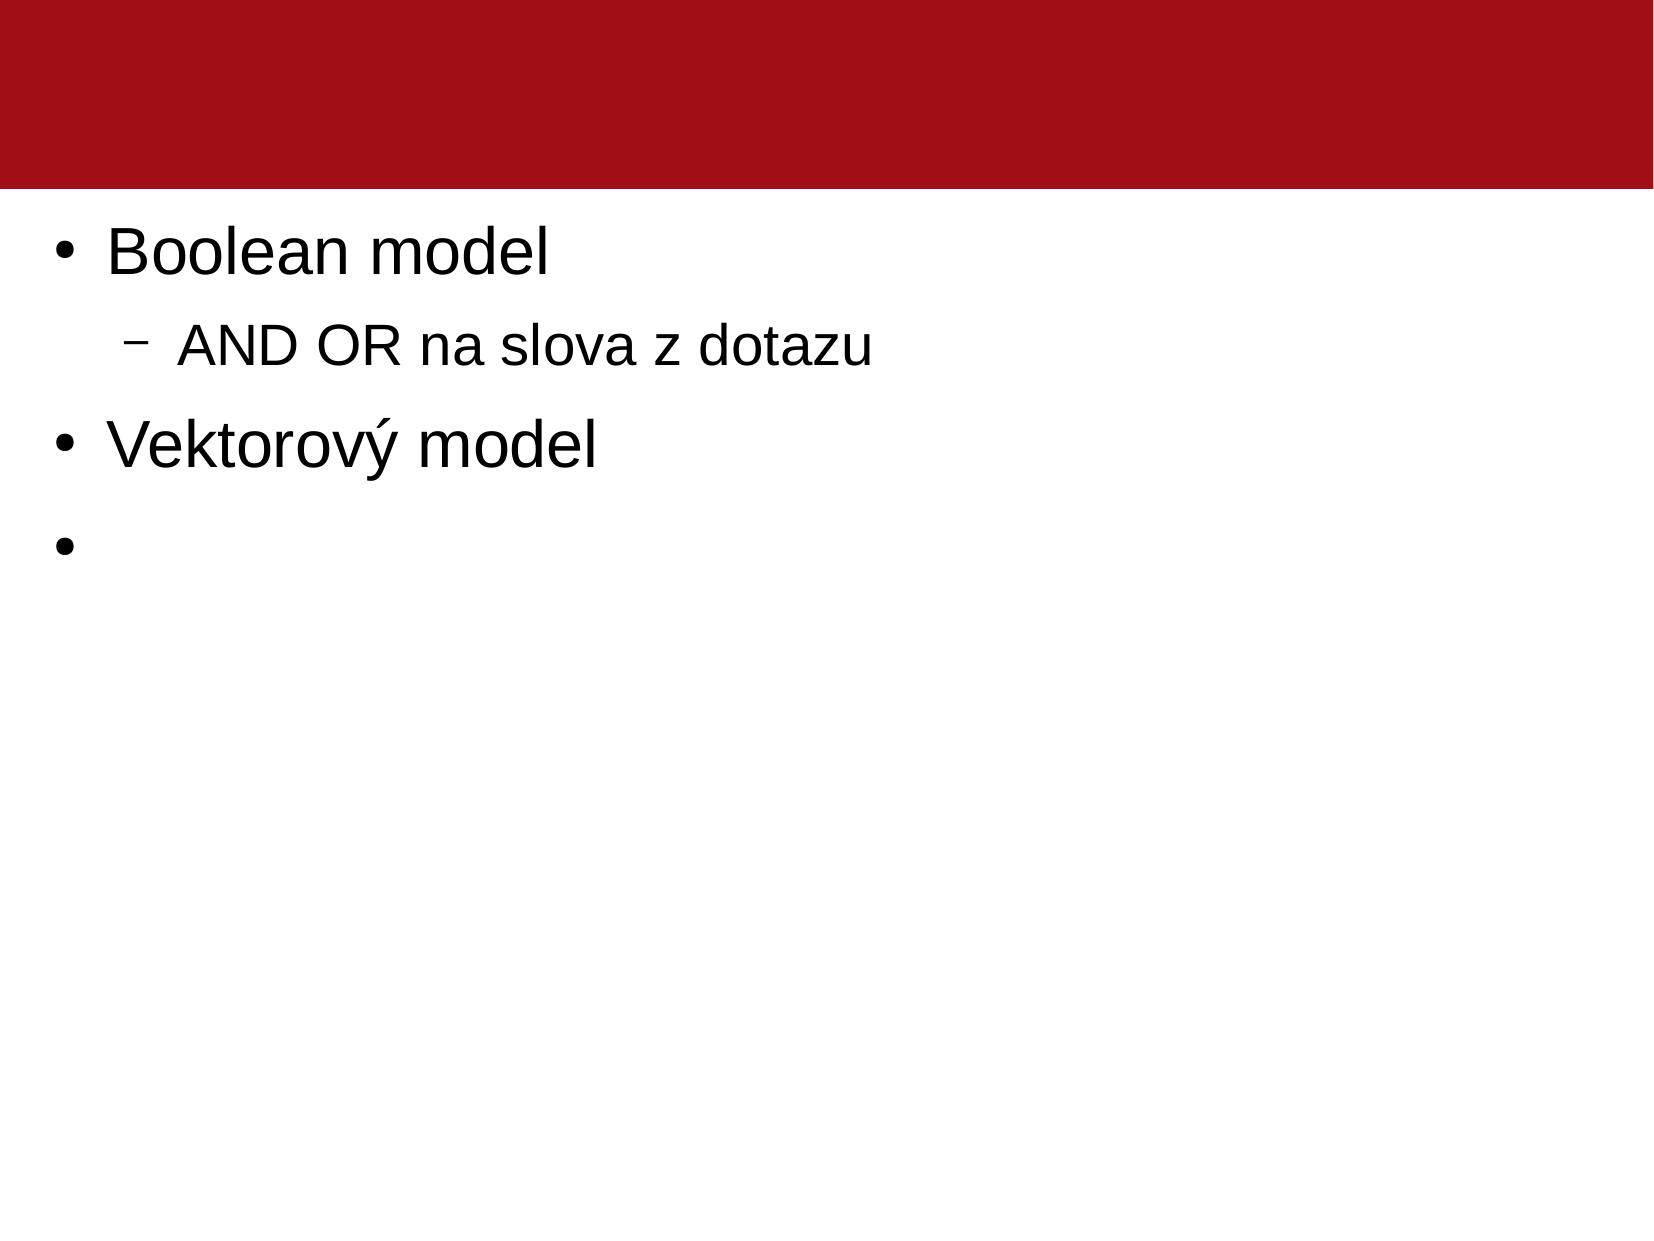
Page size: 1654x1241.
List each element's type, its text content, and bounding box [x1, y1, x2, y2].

list Boolean model AND OR na slova z dotazu Vektorový model [35, 213, 1619, 1170]
